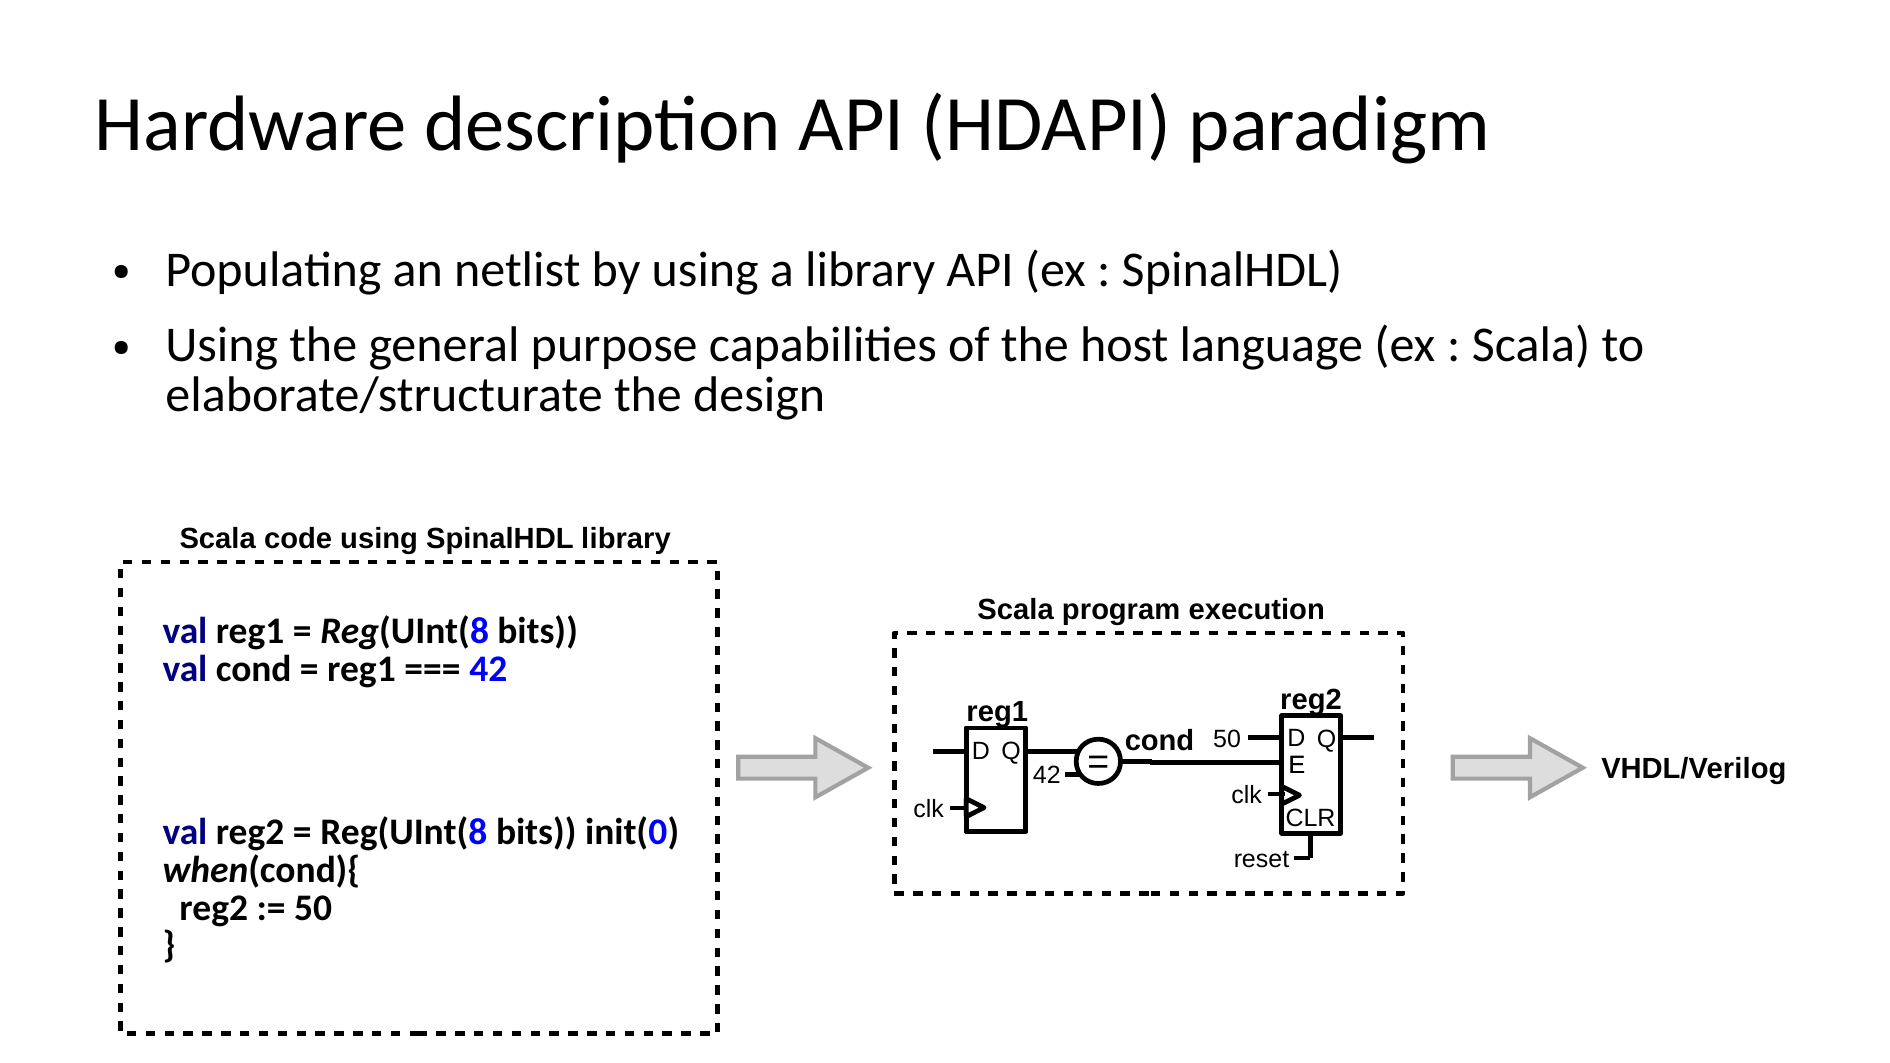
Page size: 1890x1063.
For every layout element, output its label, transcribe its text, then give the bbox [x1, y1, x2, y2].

list Populating an netlist by using a library API (ex : SpinalHDL) Using the general purpose capabilities of the host language (ex : Scala) to elaborate/structurate the design [94, 248, 1796, 951]
title Hardware description API (HDAPI) paradigm [94, 42, 1796, 220]
text_box [738, 738, 869, 798]
text_box [1452, 738, 1583, 798]
text_box VHDL/Verilog [1586, 744, 1802, 793]
text_box val reg2 = Reg(UInt(8 bits)) init(0) when(cond){ reg2 := 50 } [721, 809, 730, 1007]
picture [890, 674, 1376, 880]
picture [118, 513, 721, 1037]
